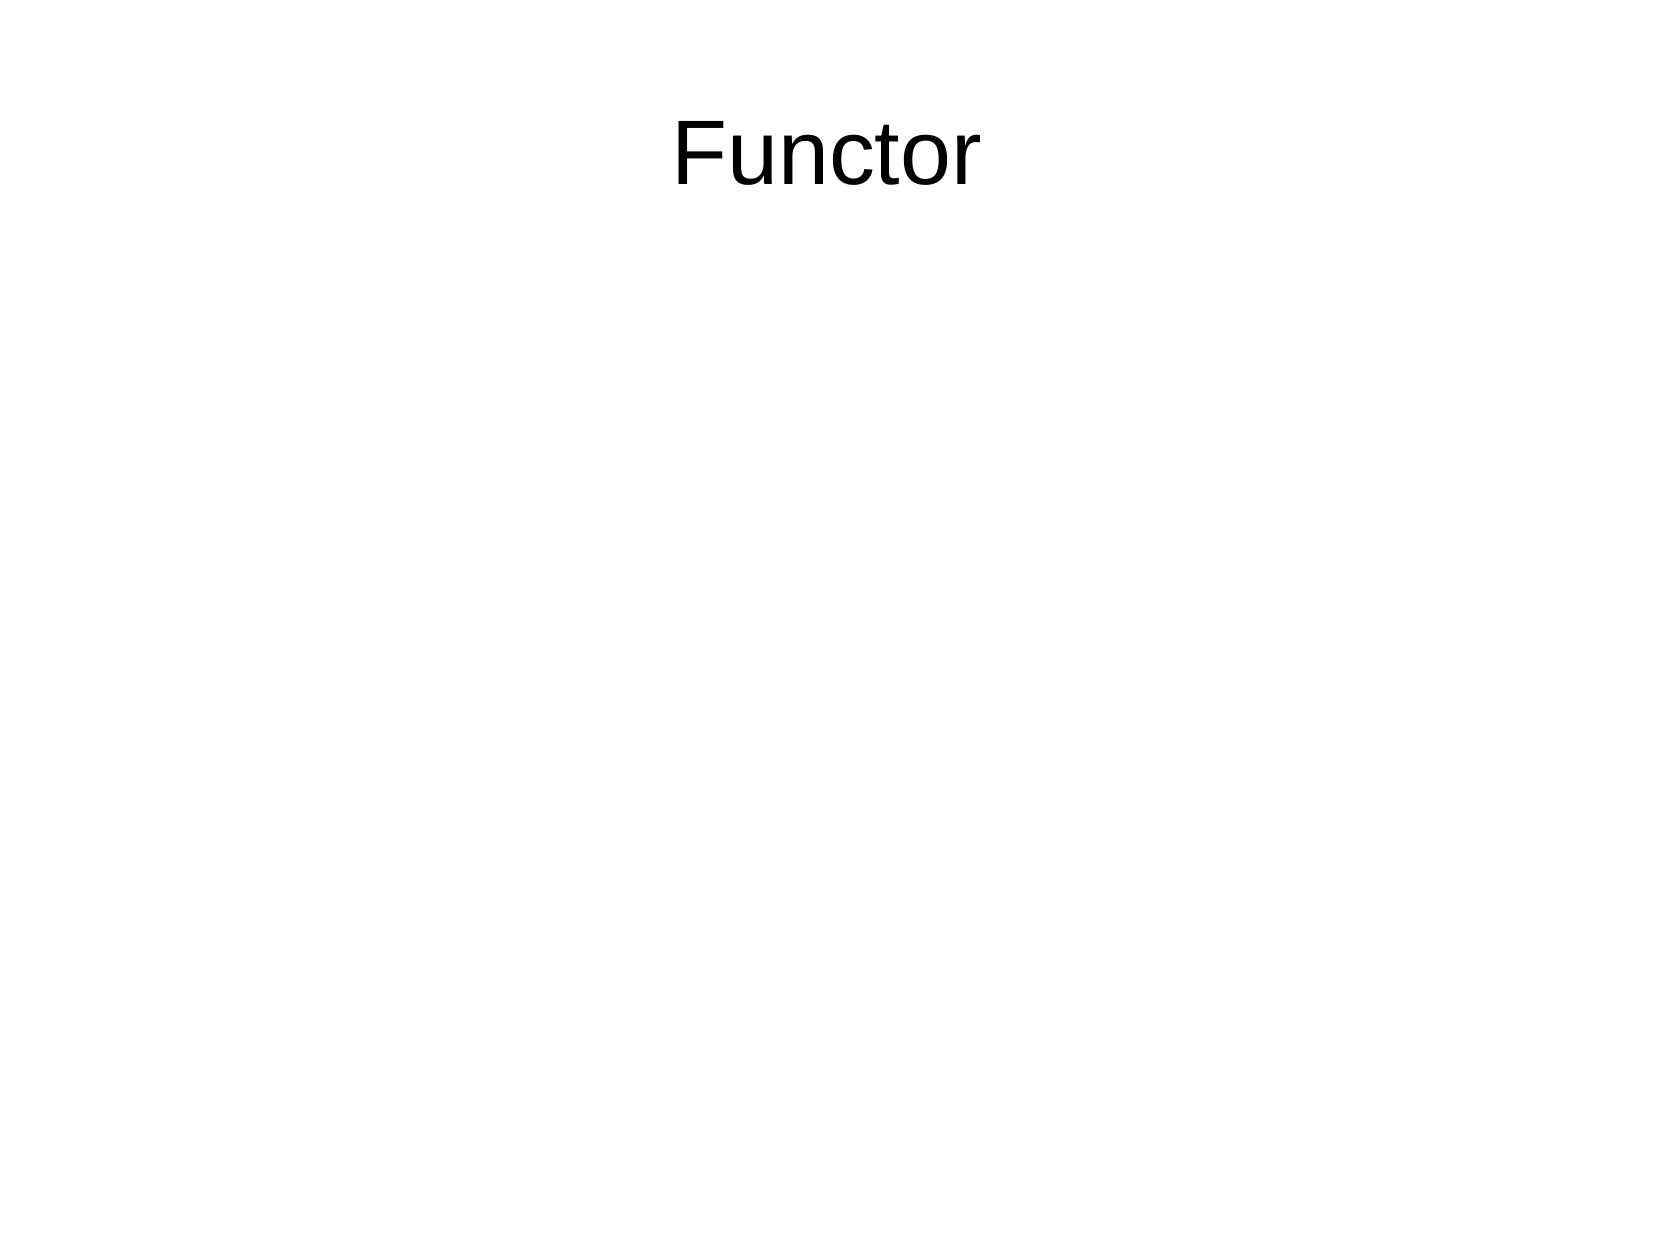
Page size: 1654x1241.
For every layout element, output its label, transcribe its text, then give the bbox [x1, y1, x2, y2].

title Functor [82, 49, 1571, 257]
